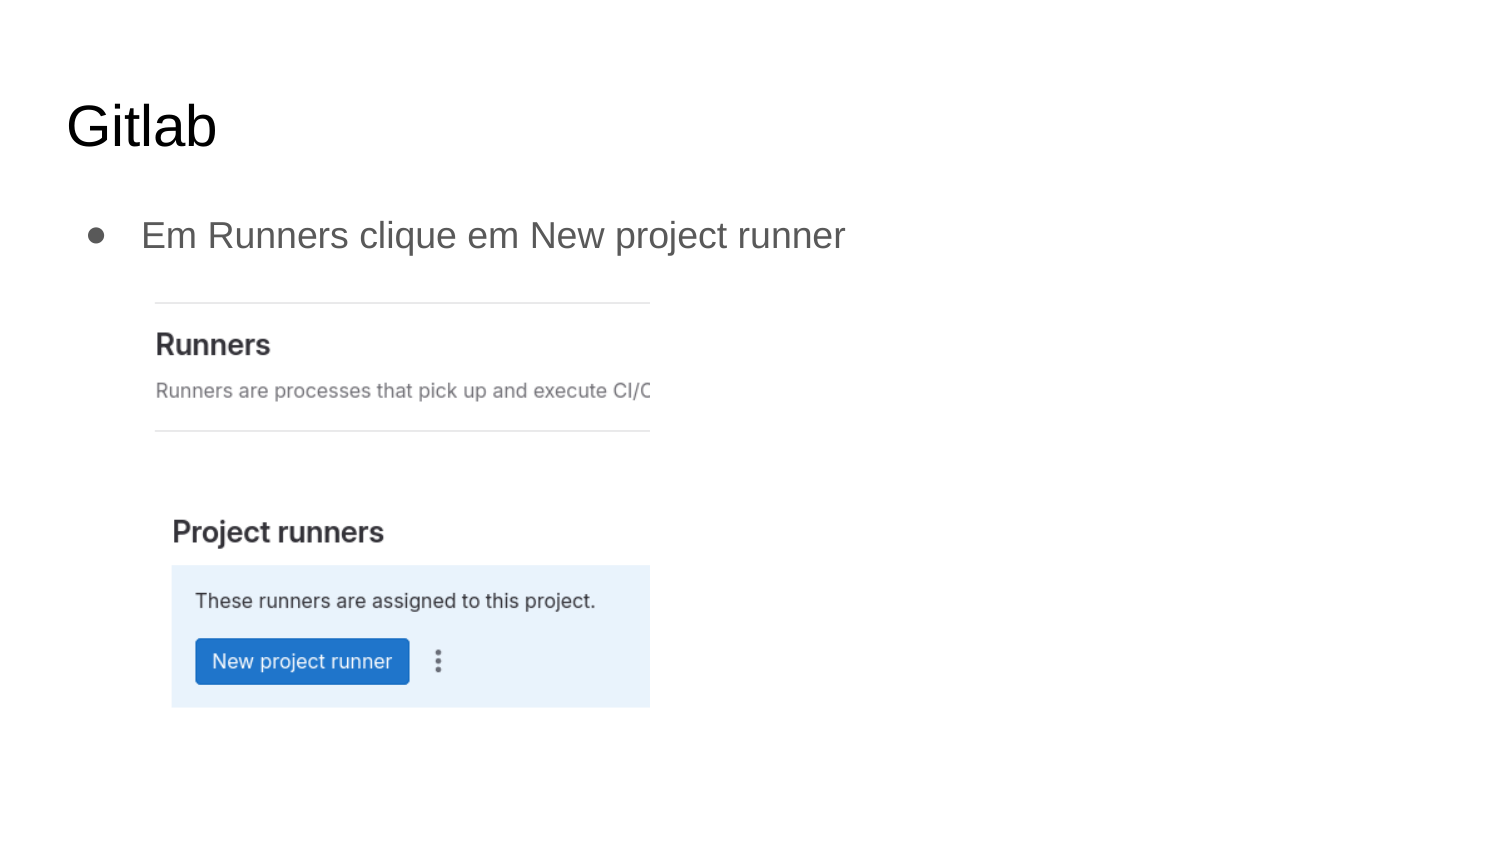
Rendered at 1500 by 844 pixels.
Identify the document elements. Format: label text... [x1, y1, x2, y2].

title Gitlab [51, 72, 1449, 167]
picture [135, 295, 650, 438]
list Em Runners clique em New project runner [51, 189, 1489, 750]
picture [138, 501, 650, 719]
